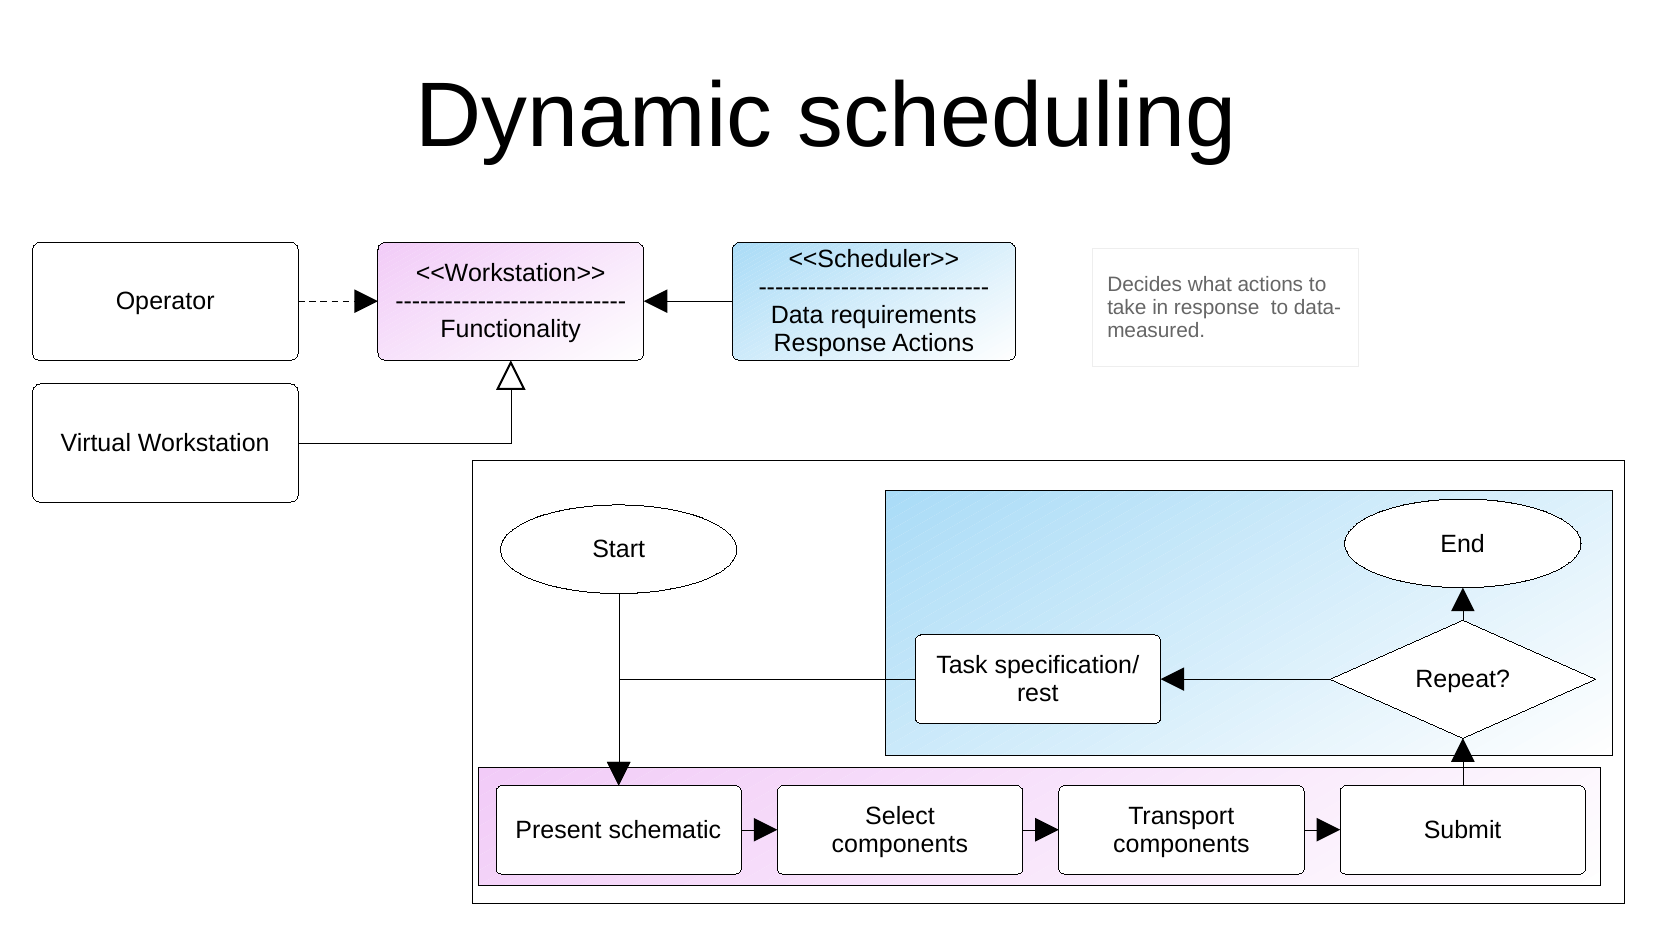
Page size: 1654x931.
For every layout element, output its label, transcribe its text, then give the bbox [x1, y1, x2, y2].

text_box Decides what actions to take in response to data-measured. [1092, 248, 1359, 367]
title Dynamic scheduling [82, 37, 1571, 193]
text_box Present schematic [496, 785, 742, 875]
text_box Repeat? [1330, 620, 1596, 738]
text_box <<Scheduler>> ---------------------------- Data requirements Response Actions [732, 242, 1016, 361]
text_box Start [500, 504, 737, 594]
text_box [885, 680, 1462, 756]
text_box [885, 490, 1613, 756]
text_box Operator [32, 242, 299, 361]
text_box Task specification/ rest [915, 634, 1161, 724]
text_box Transport components [1058, 785, 1305, 875]
text_box Select components [777, 785, 1023, 875]
text_box [620, 767, 1463, 830]
text_box End [1344, 499, 1582, 588]
text_box [478, 767, 1601, 886]
text_box Virtual Workstation [32, 383, 299, 503]
text_box Submit [1340, 785, 1586, 875]
text_box <<Workstation>> ---------------------------- Functionality [377, 242, 644, 361]
